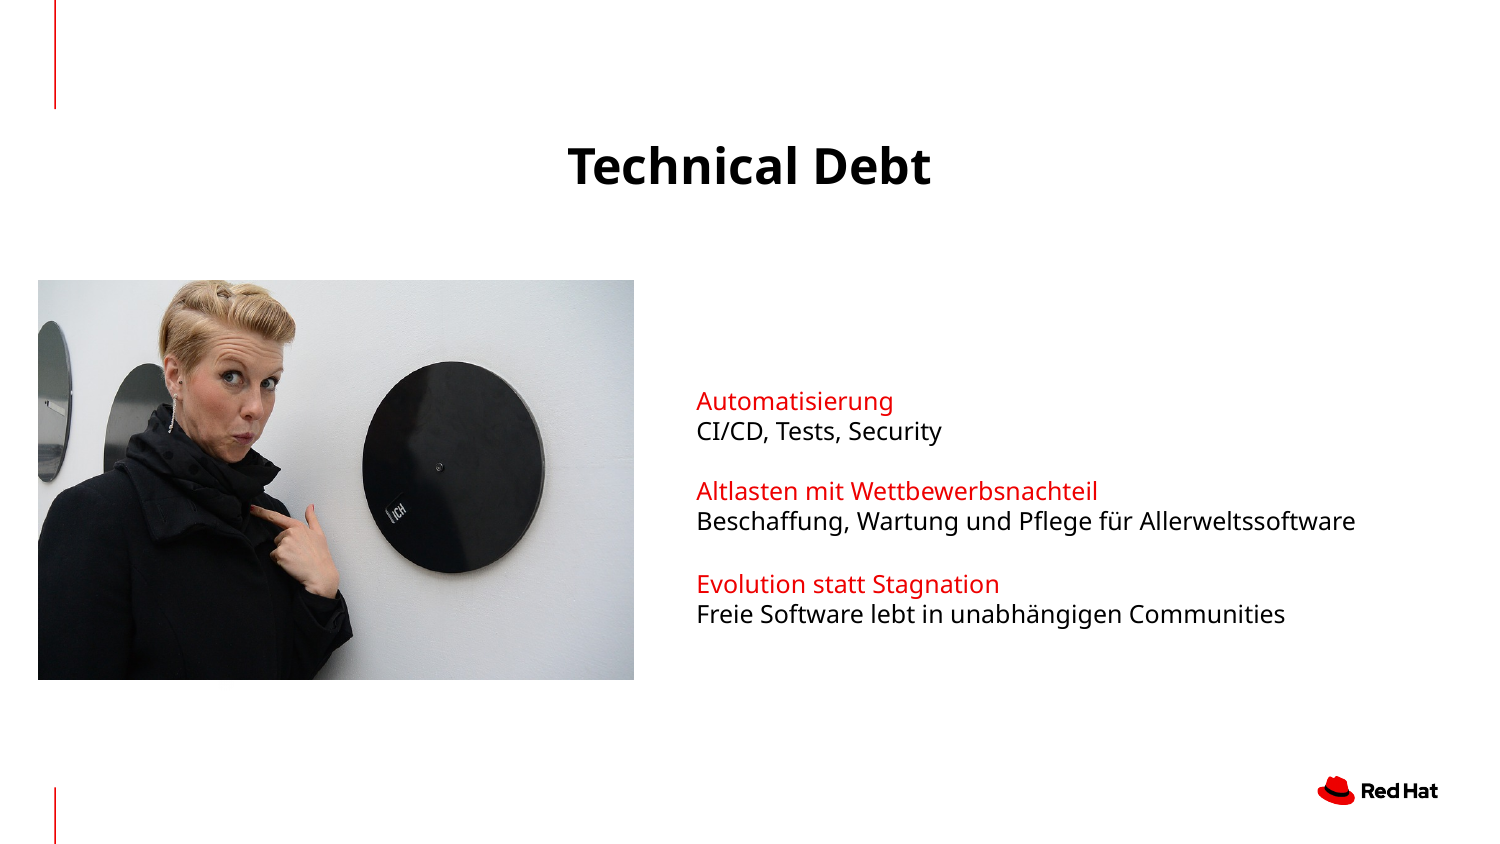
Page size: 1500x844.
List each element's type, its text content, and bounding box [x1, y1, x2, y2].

picture [38, 280, 634, 691]
text_box Automatisierung CI/CD, Tests, Security Altlasten mit Wettbewerbsnachteil Beschaffung, Wartung und Pflege für Allerweltssoftware Evolution statt Stagnation Freie Software lebt in unabhängigen Communities [696, 312, 1372, 703]
text_box Technical Debt [215, 116, 1285, 236]
picture [1317, 776, 1438, 805]
